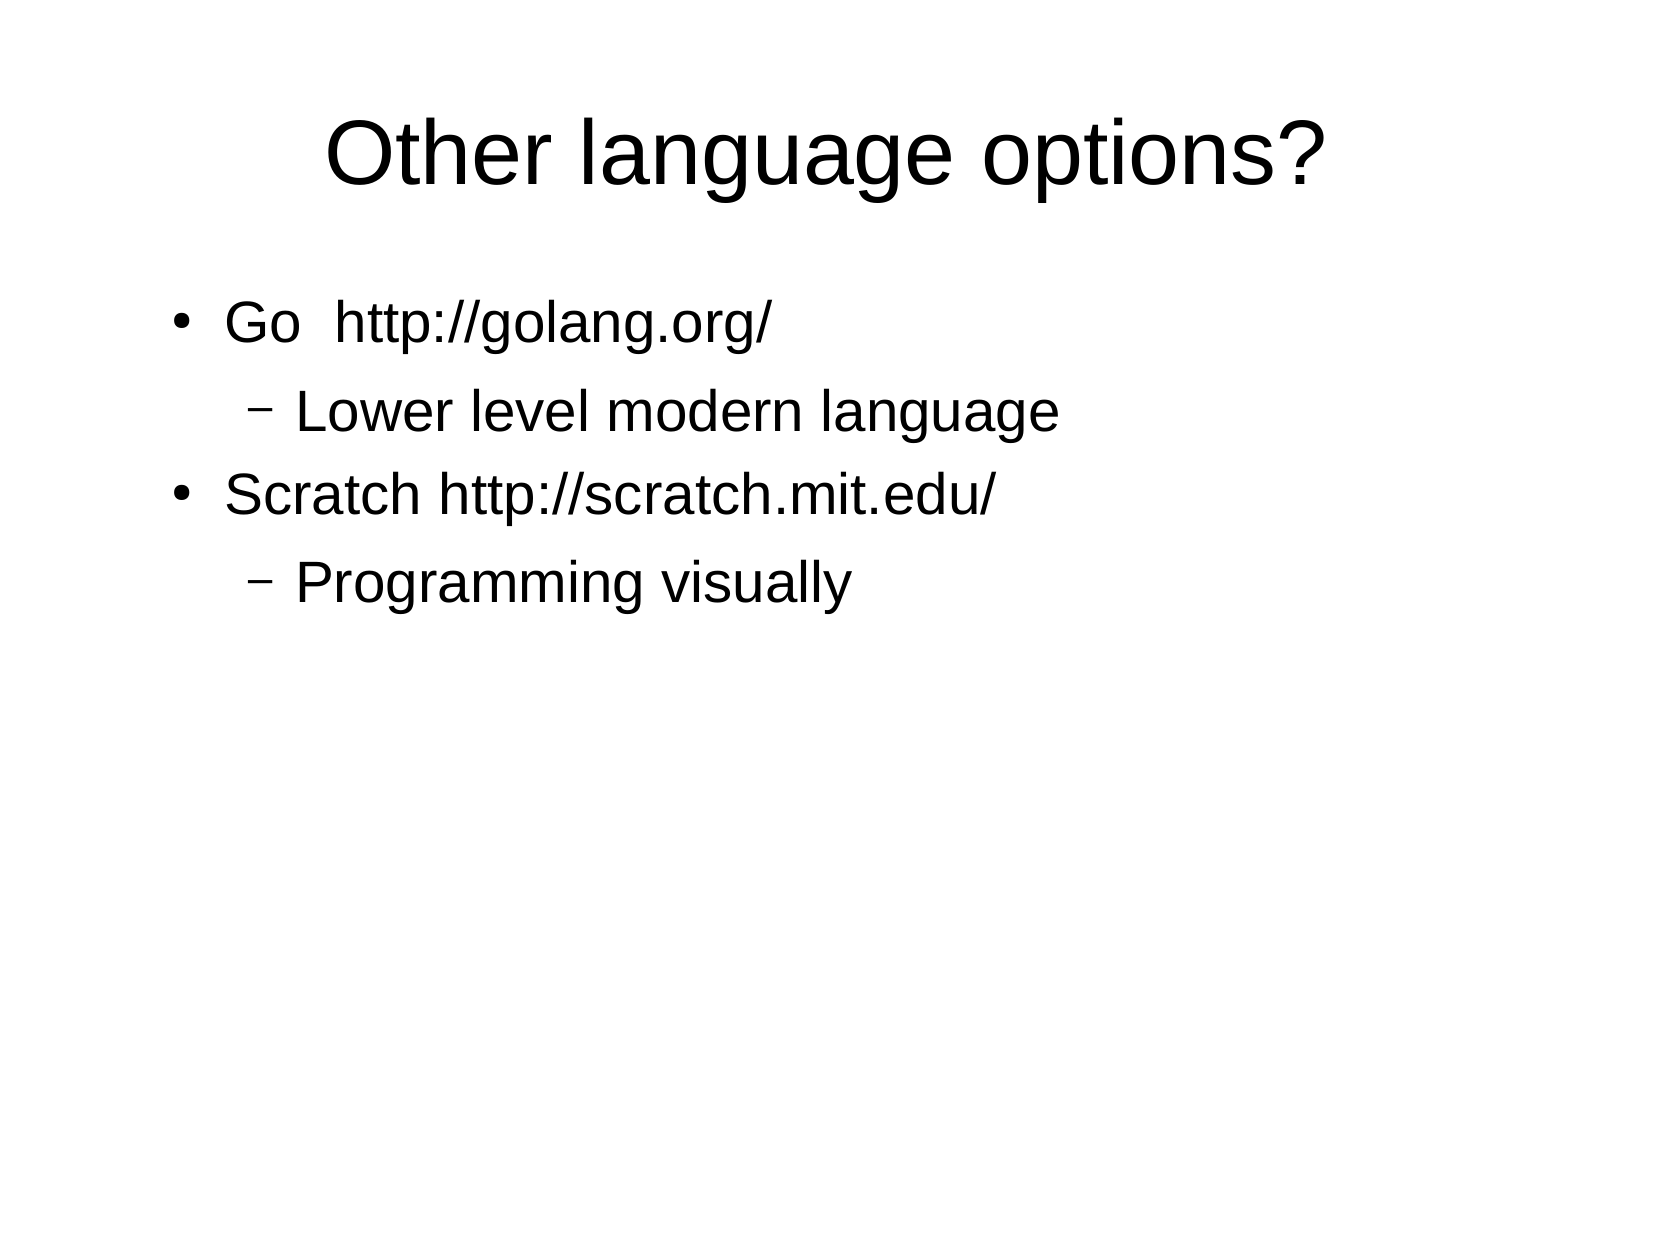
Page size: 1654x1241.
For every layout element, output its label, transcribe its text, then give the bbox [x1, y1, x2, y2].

list Go http://golang.org/ Lower level modern language Scratch http://scratch.mit.edu/ Programming visually [82, 290, 1571, 1109]
title Other language options? [82, 49, 1571, 257]
